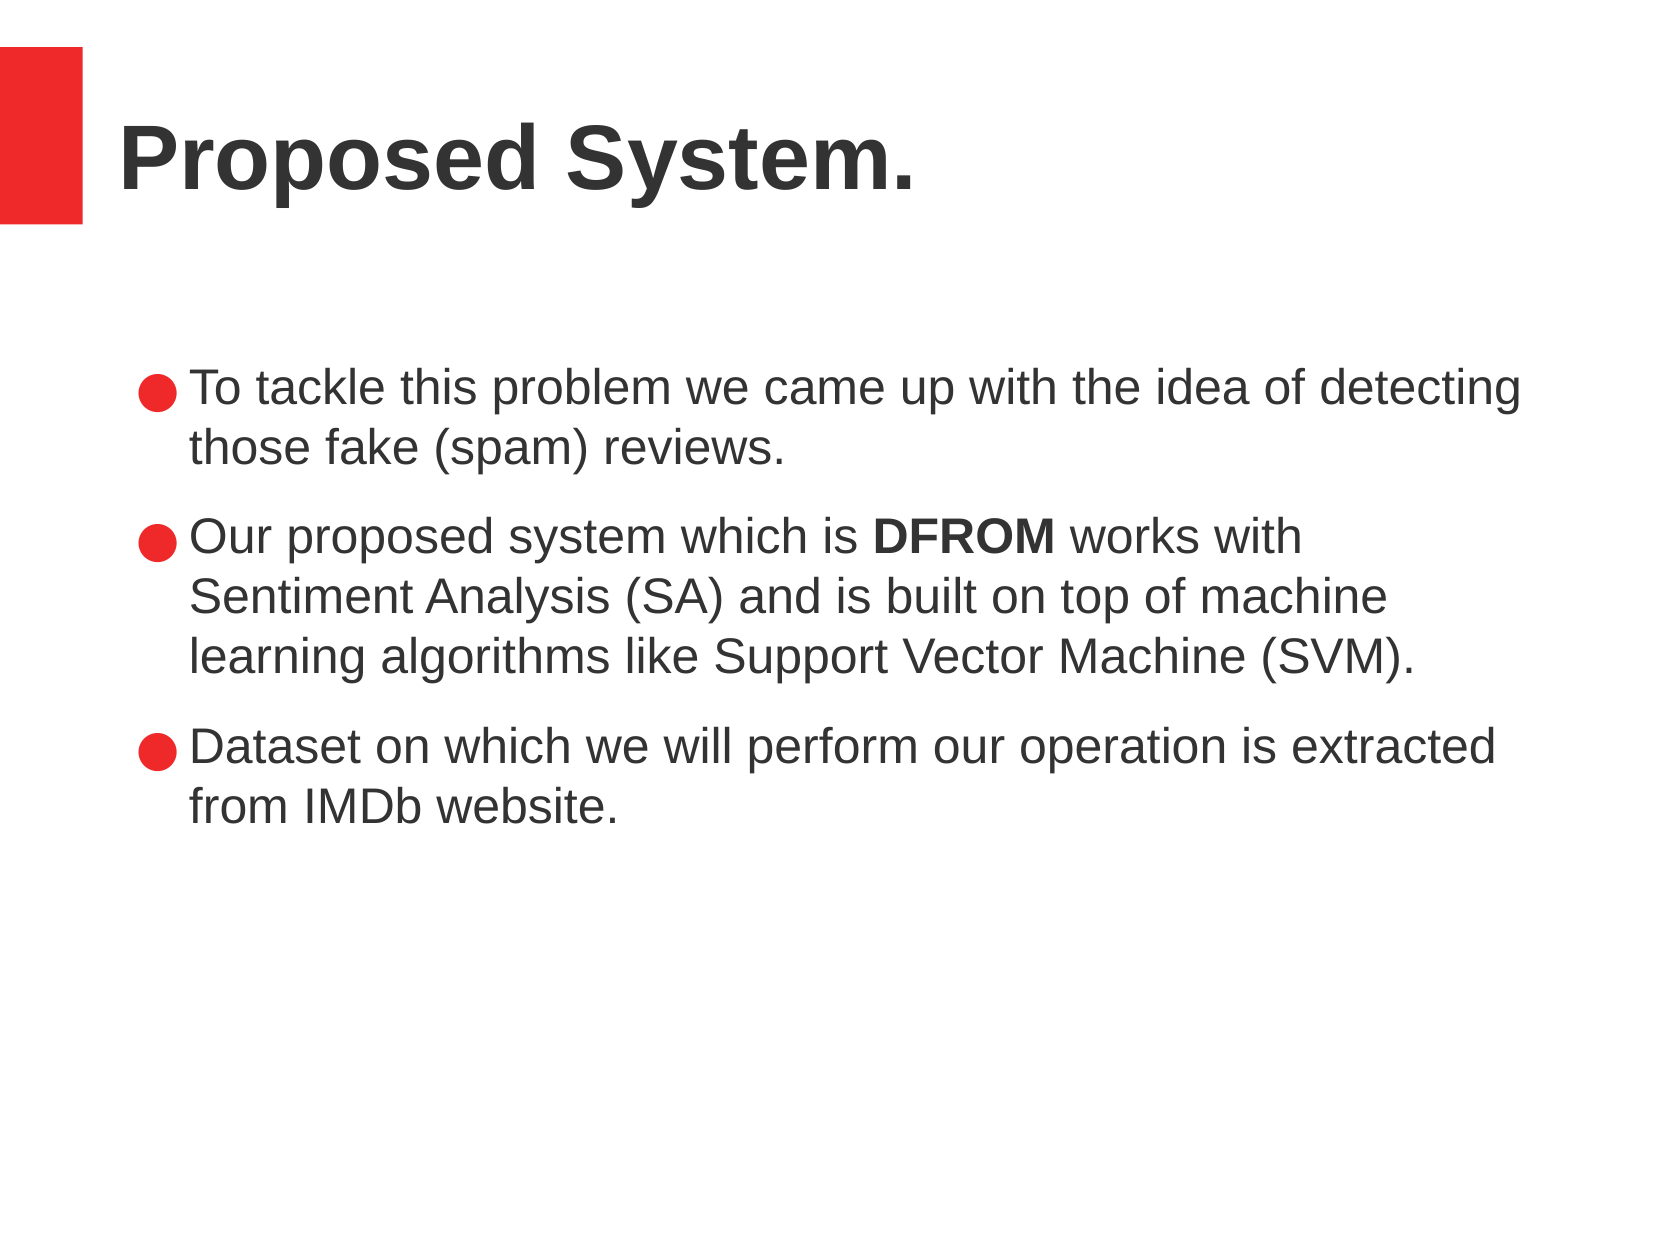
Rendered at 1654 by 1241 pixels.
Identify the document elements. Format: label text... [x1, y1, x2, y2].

text_box To tackle this problem we came up with the idea of detecting those fake (spam) reviews. Our proposed system which is DFROM works with Sentiment Analysis (SA) and is built on top of machine learning algorithms like Support Vector Machine (SVM). Dataset on which we will perform our operation is extracted from IMDb website. [118, 354, 1536, 1074]
text_box Proposed System. [118, 49, 1571, 257]
